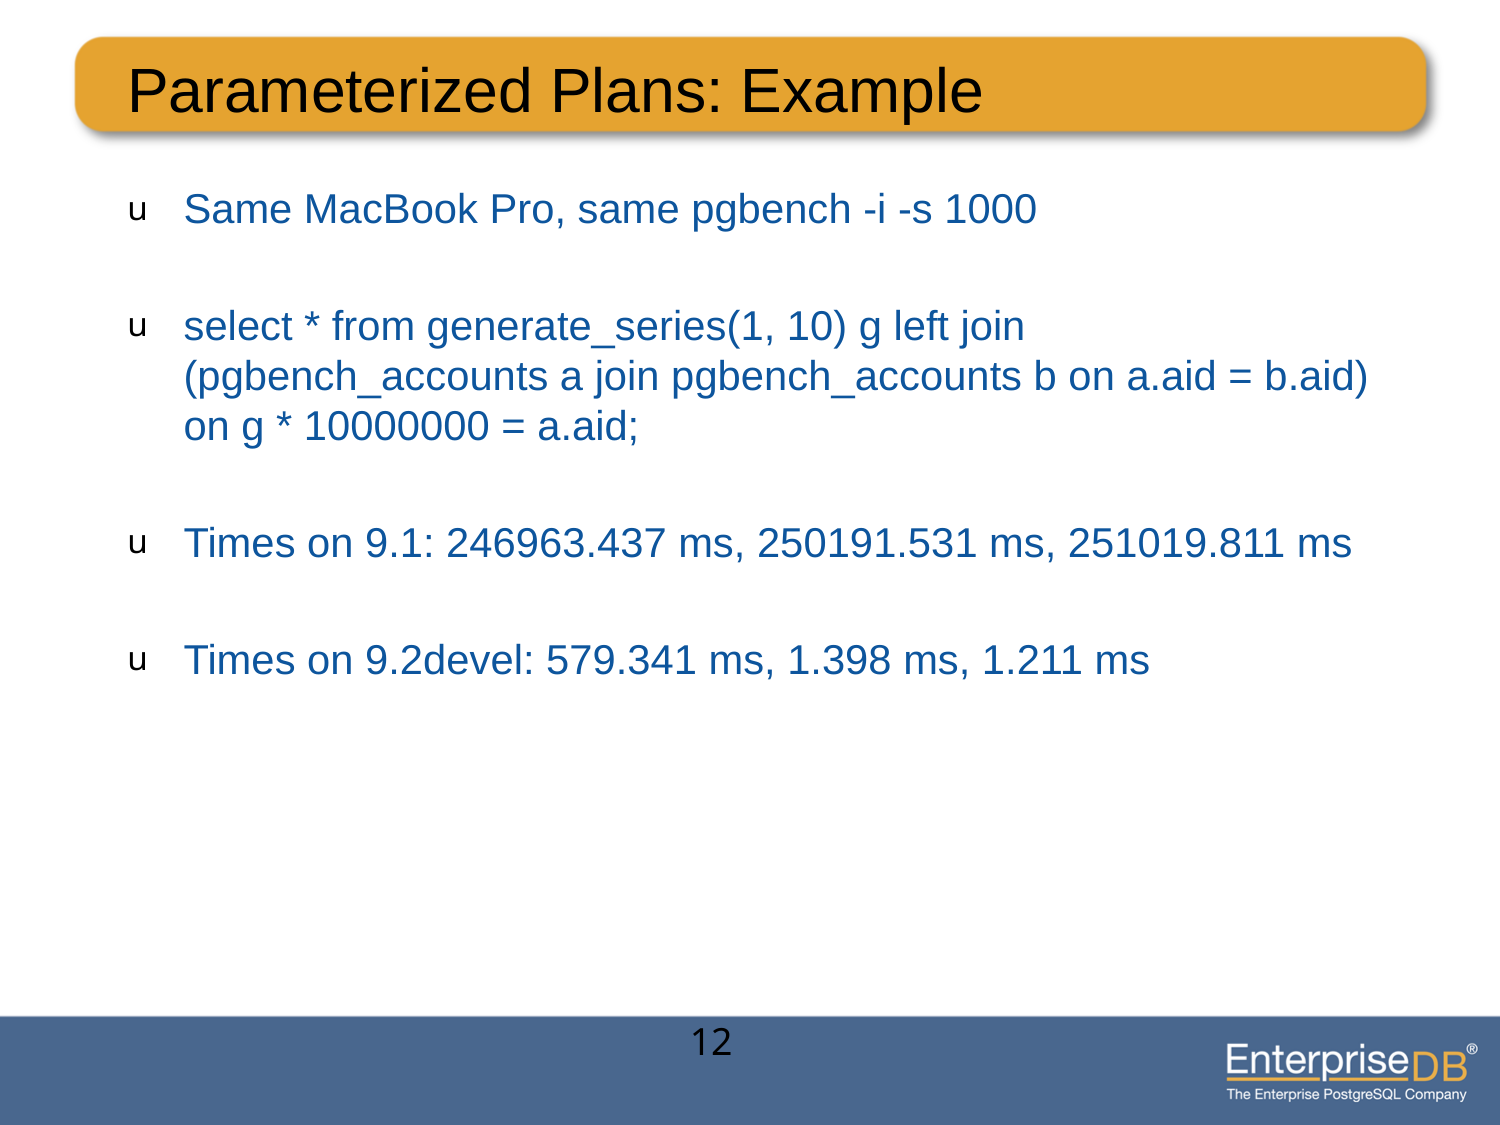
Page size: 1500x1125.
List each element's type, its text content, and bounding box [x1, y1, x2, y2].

list Same MacBook Pro, same pgbench -i -s 1000 select * from generate_series(1, 10) g left join (pgbench_accounts a join pgbench_accounts b on a.aid = b.aid) on g * 10000000 = a.aid; Times on 9.1: 246963.437 ms, 250191.531 ms, 251019.811 ms Times on 9.2devel: 579.341 ms, 1.398 ms, 1.211 ms [112, 174, 1388, 963]
title Parameterized Plans: Example [112, 37, 1388, 138]
picture [0, 0, 1500, 1125]
slide_number <number> [675, 1010, 825, 1125]
